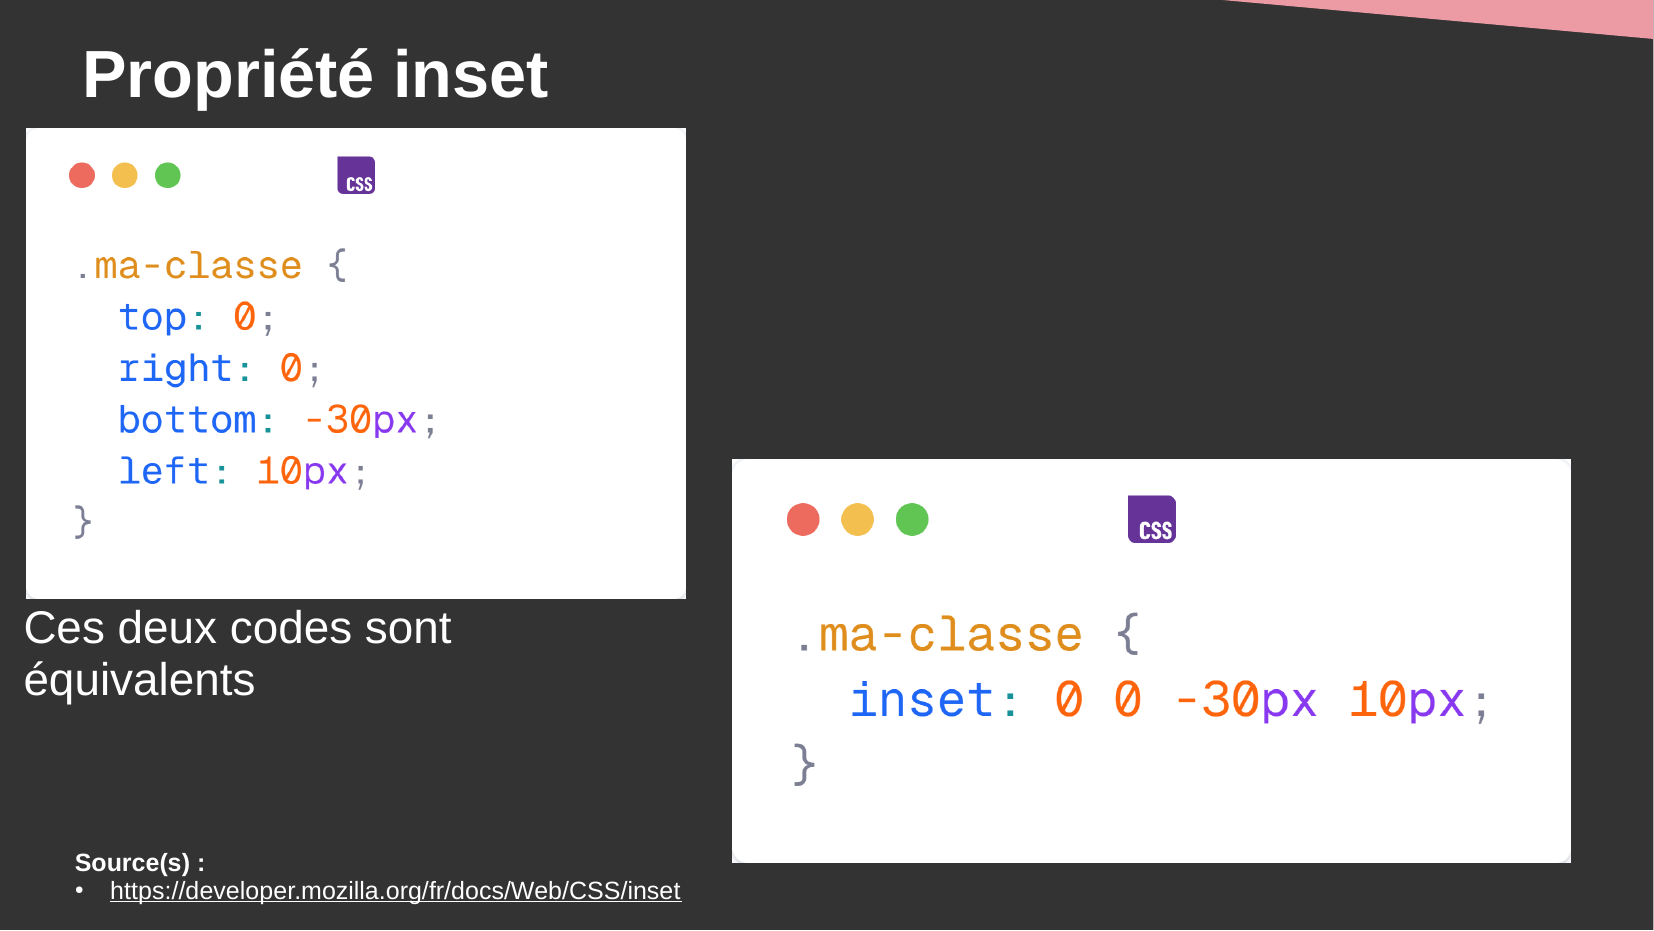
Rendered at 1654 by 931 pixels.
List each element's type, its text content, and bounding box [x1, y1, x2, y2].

title Ces deux codes sont équivalents [23, 602, 662, 745]
text_box [1222, 0, 1654, 40]
picture [26, 128, 686, 599]
text_box Source(s) : https://developer.mozilla.org/fr/docs/Web/CSS/inset [60, 841, 1546, 931]
picture [732, 459, 1571, 863]
title Propriété inset [82, 37, 1571, 114]
